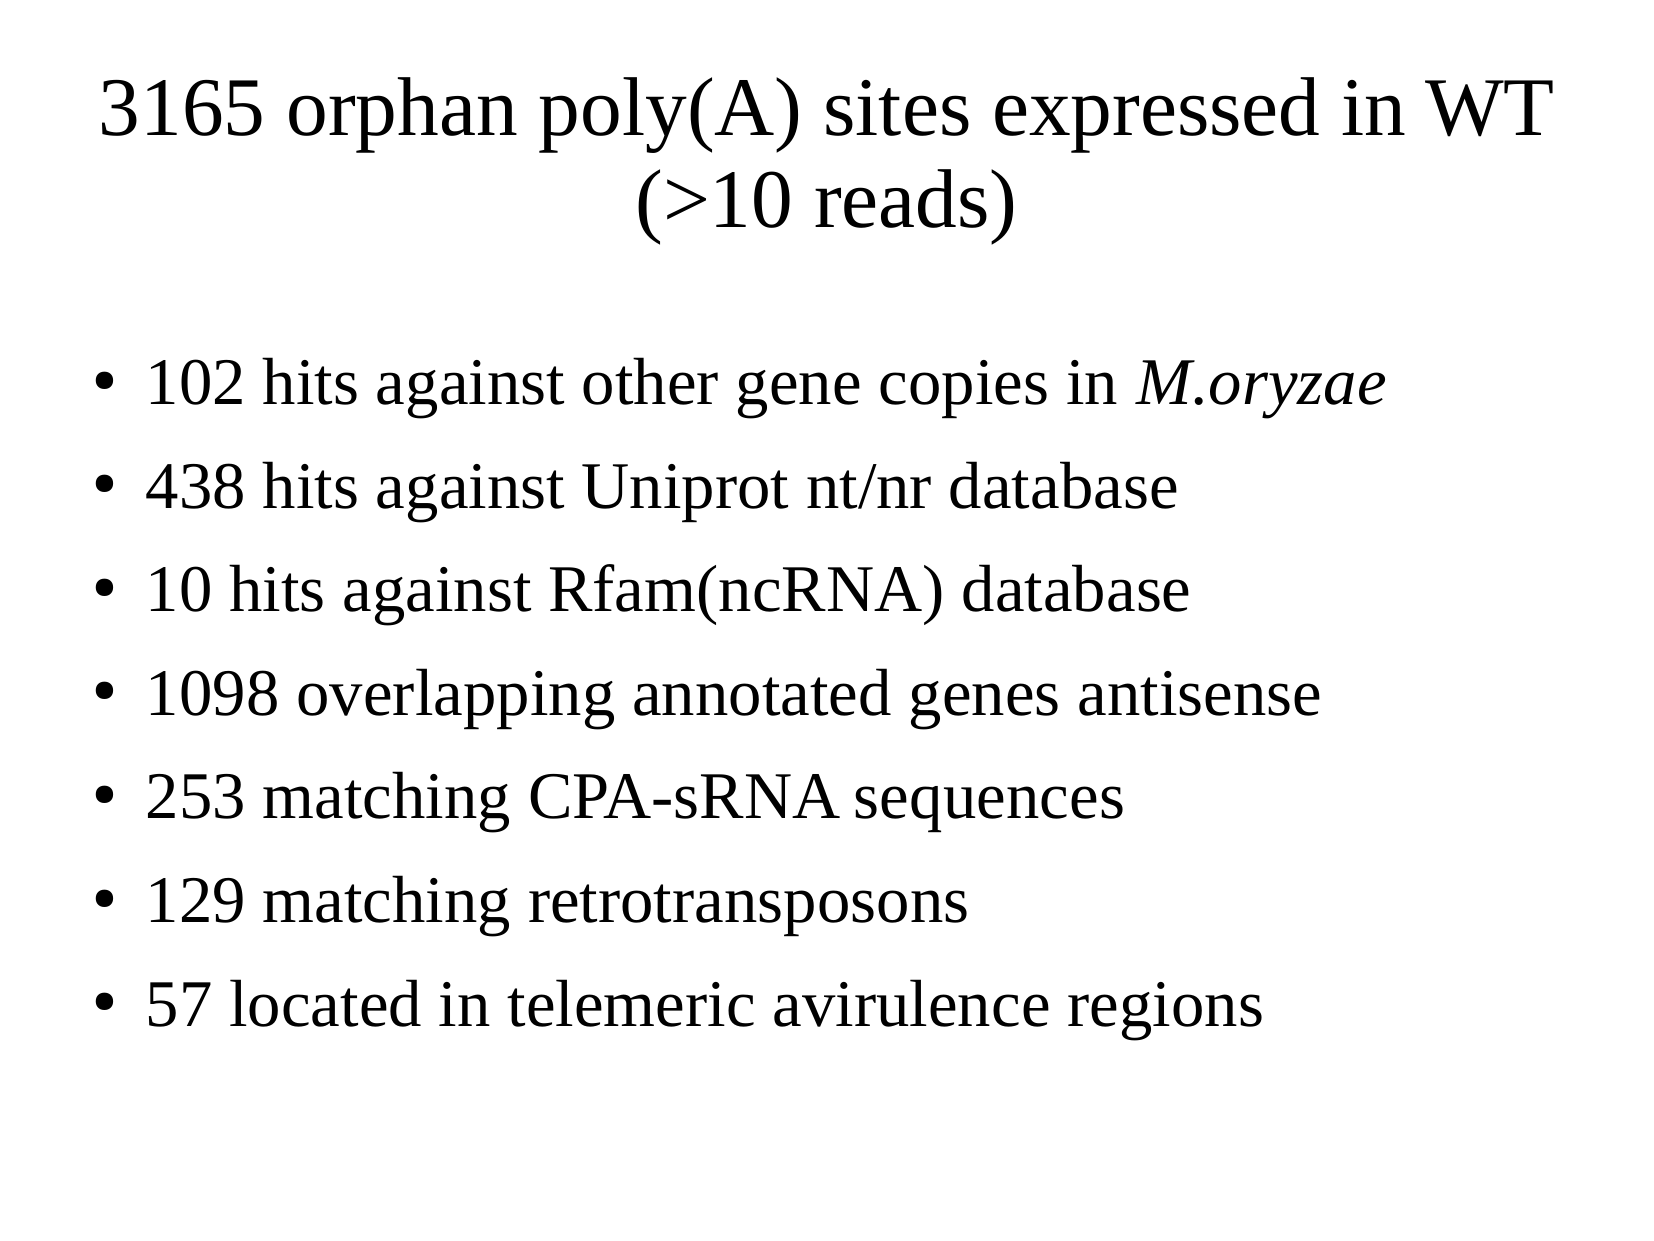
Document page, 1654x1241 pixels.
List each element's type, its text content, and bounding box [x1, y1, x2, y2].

list 102 hits against other gene copies in M.oryzae 438 hits against Uniprot nt/nr database 10 hits against Rfam(ncRNA) database 1098 overlapping annotated genes antisense 253 matching CPA-sRNA sequences 129 matching retrotransposons 57 located in telemeric avirulence regions [75, 345, 1564, 1171]
title 3165 orphan poly(A) sites expressed in WT (>10 reads) [82, 49, 1571, 257]
